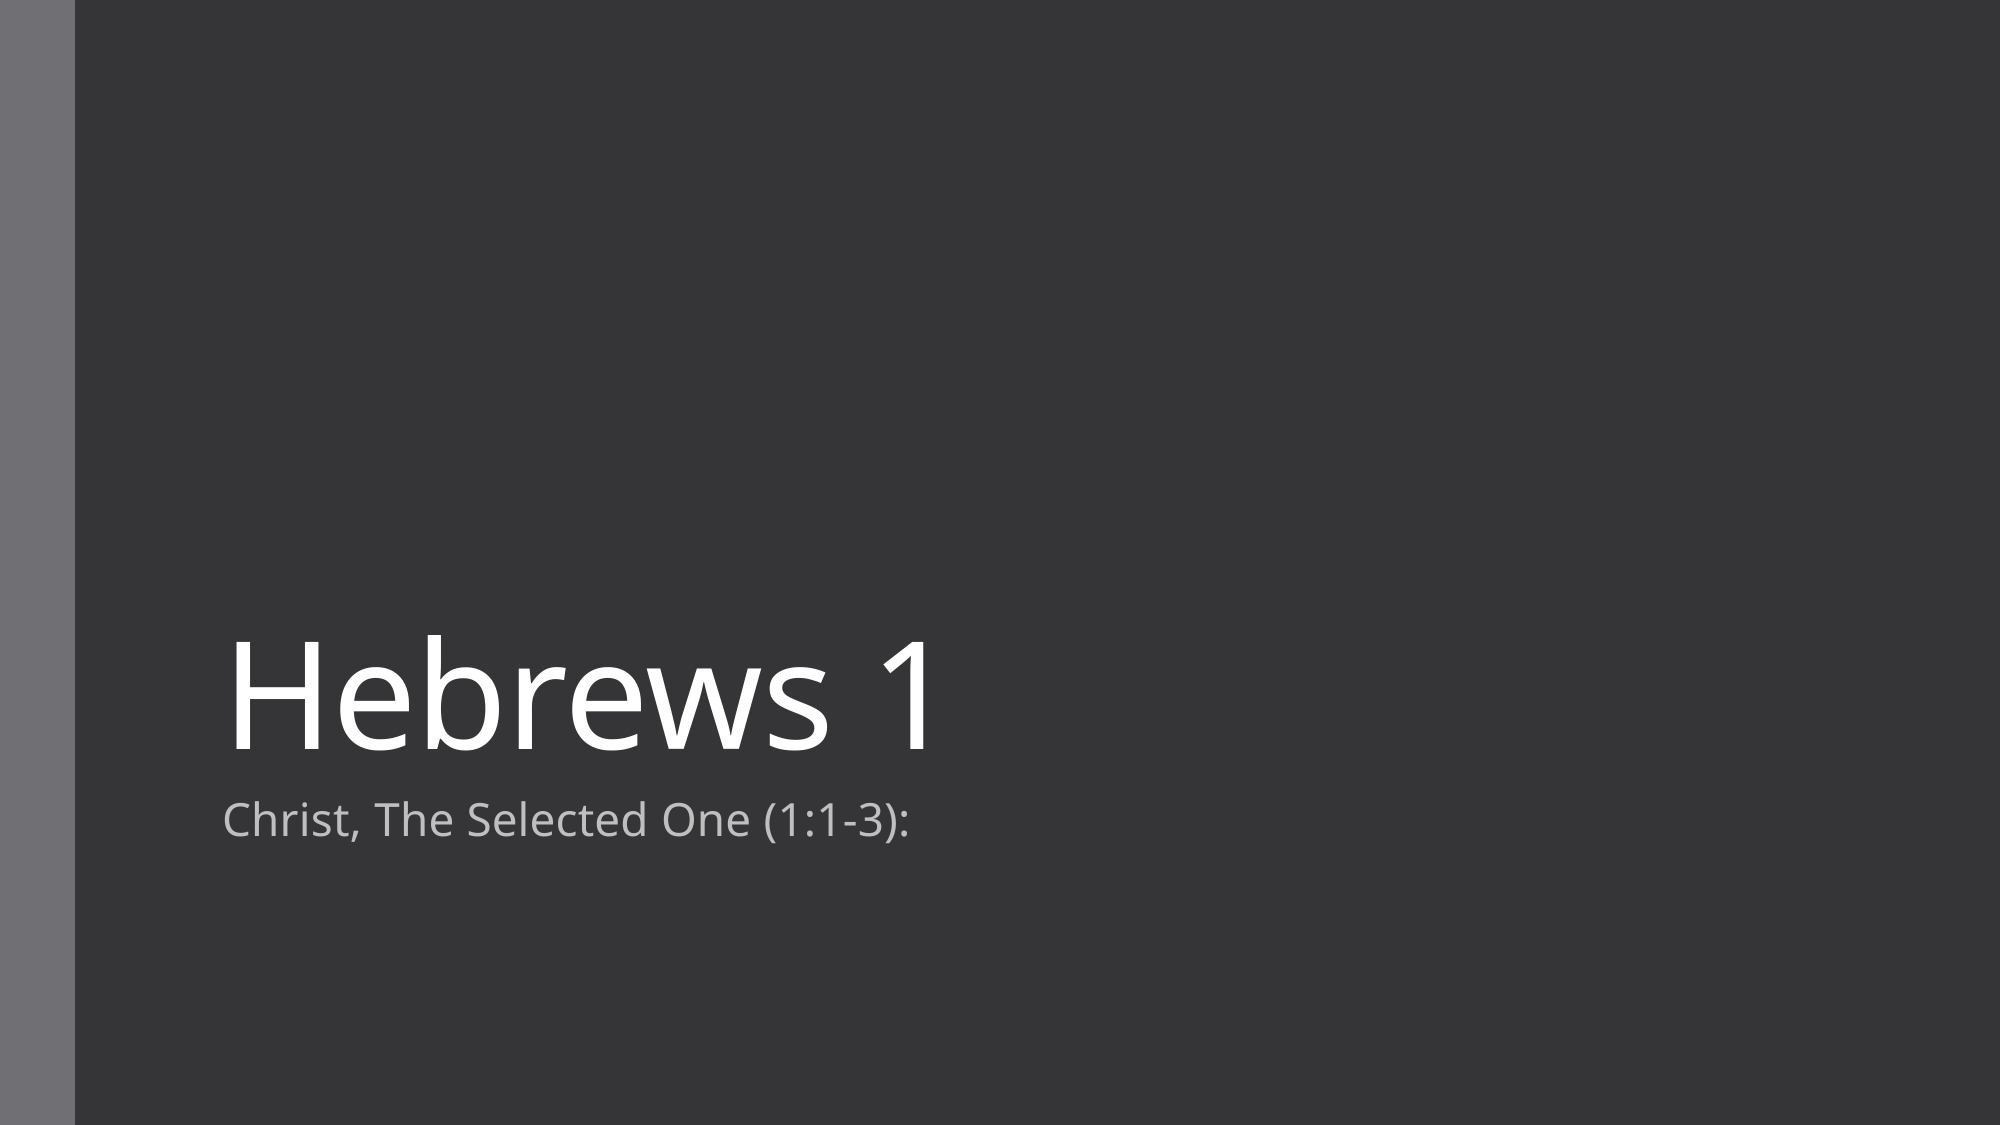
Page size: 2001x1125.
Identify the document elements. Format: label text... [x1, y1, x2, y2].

subtitle Christ, The Selected One (1:1-3): [206, 787, 1752, 1066]
title Hebrews 1 [206, 124, 1752, 787]
